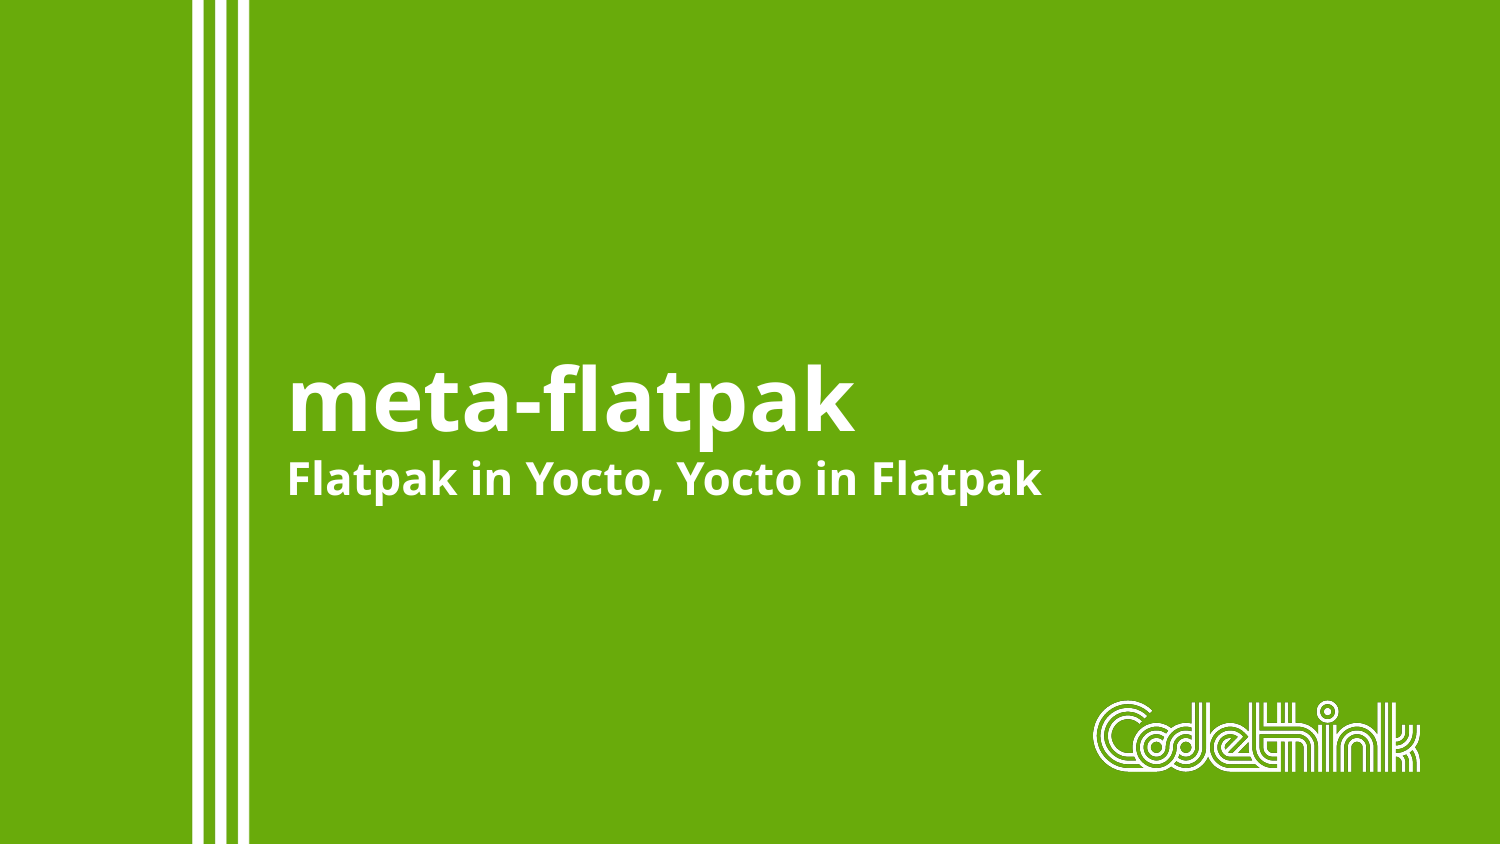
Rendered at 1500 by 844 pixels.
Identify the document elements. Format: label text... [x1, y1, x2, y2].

picture [1093, 699, 1420, 773]
picture [0, 0, 580, 844]
title meta-flatpak Flatpak in Yocto, Yocto in Flatpak [580, 102, 1500, 520]
